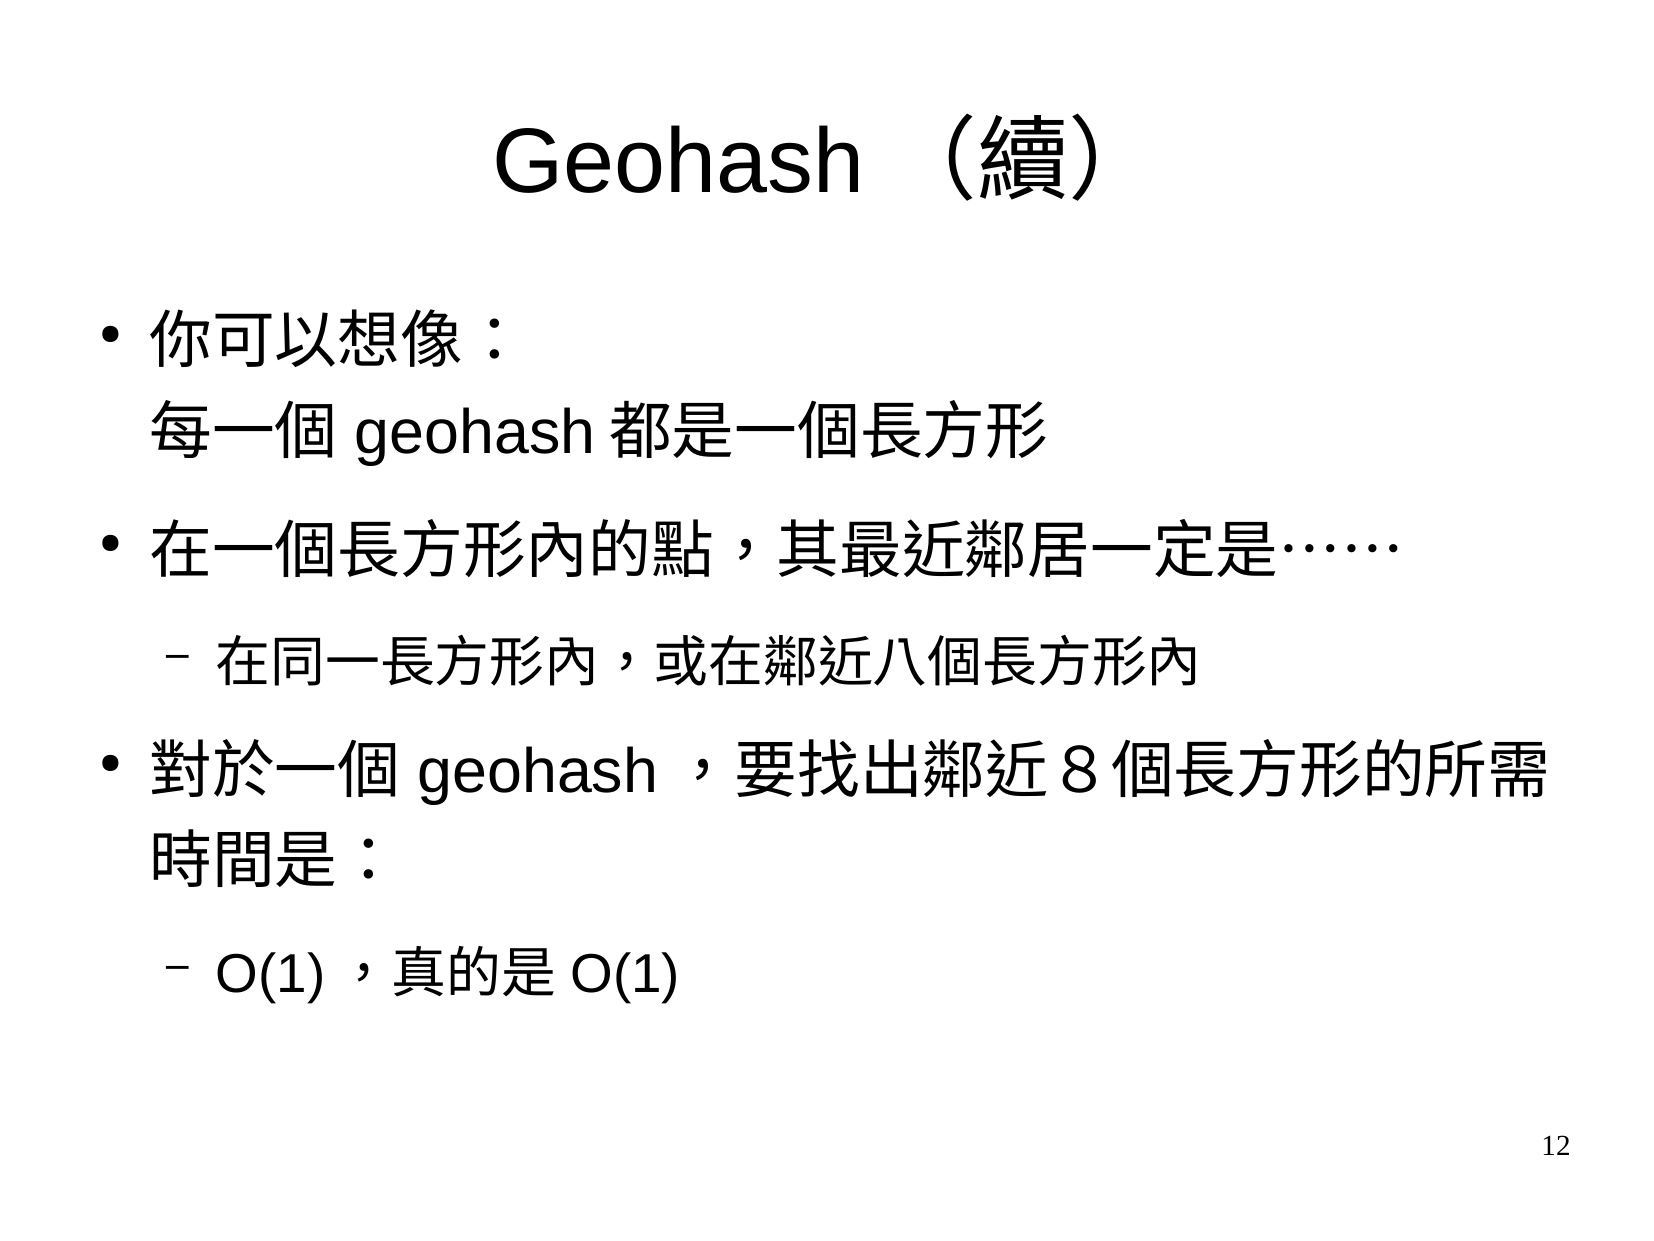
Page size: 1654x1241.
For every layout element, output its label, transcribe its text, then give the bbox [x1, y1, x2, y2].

title Geohash（續） [82, 49, 1571, 257]
list 你可以想像： 每一個geohash都是一個長方形 在一個長方形內的點，其最近鄰居一定是…… 在同一長方形內，或在鄰近八個長方形內 對於一個geohash，要找出鄰近８個長方形的所需時間是： O(1)，真的是O(1) [82, 290, 1571, 1010]
